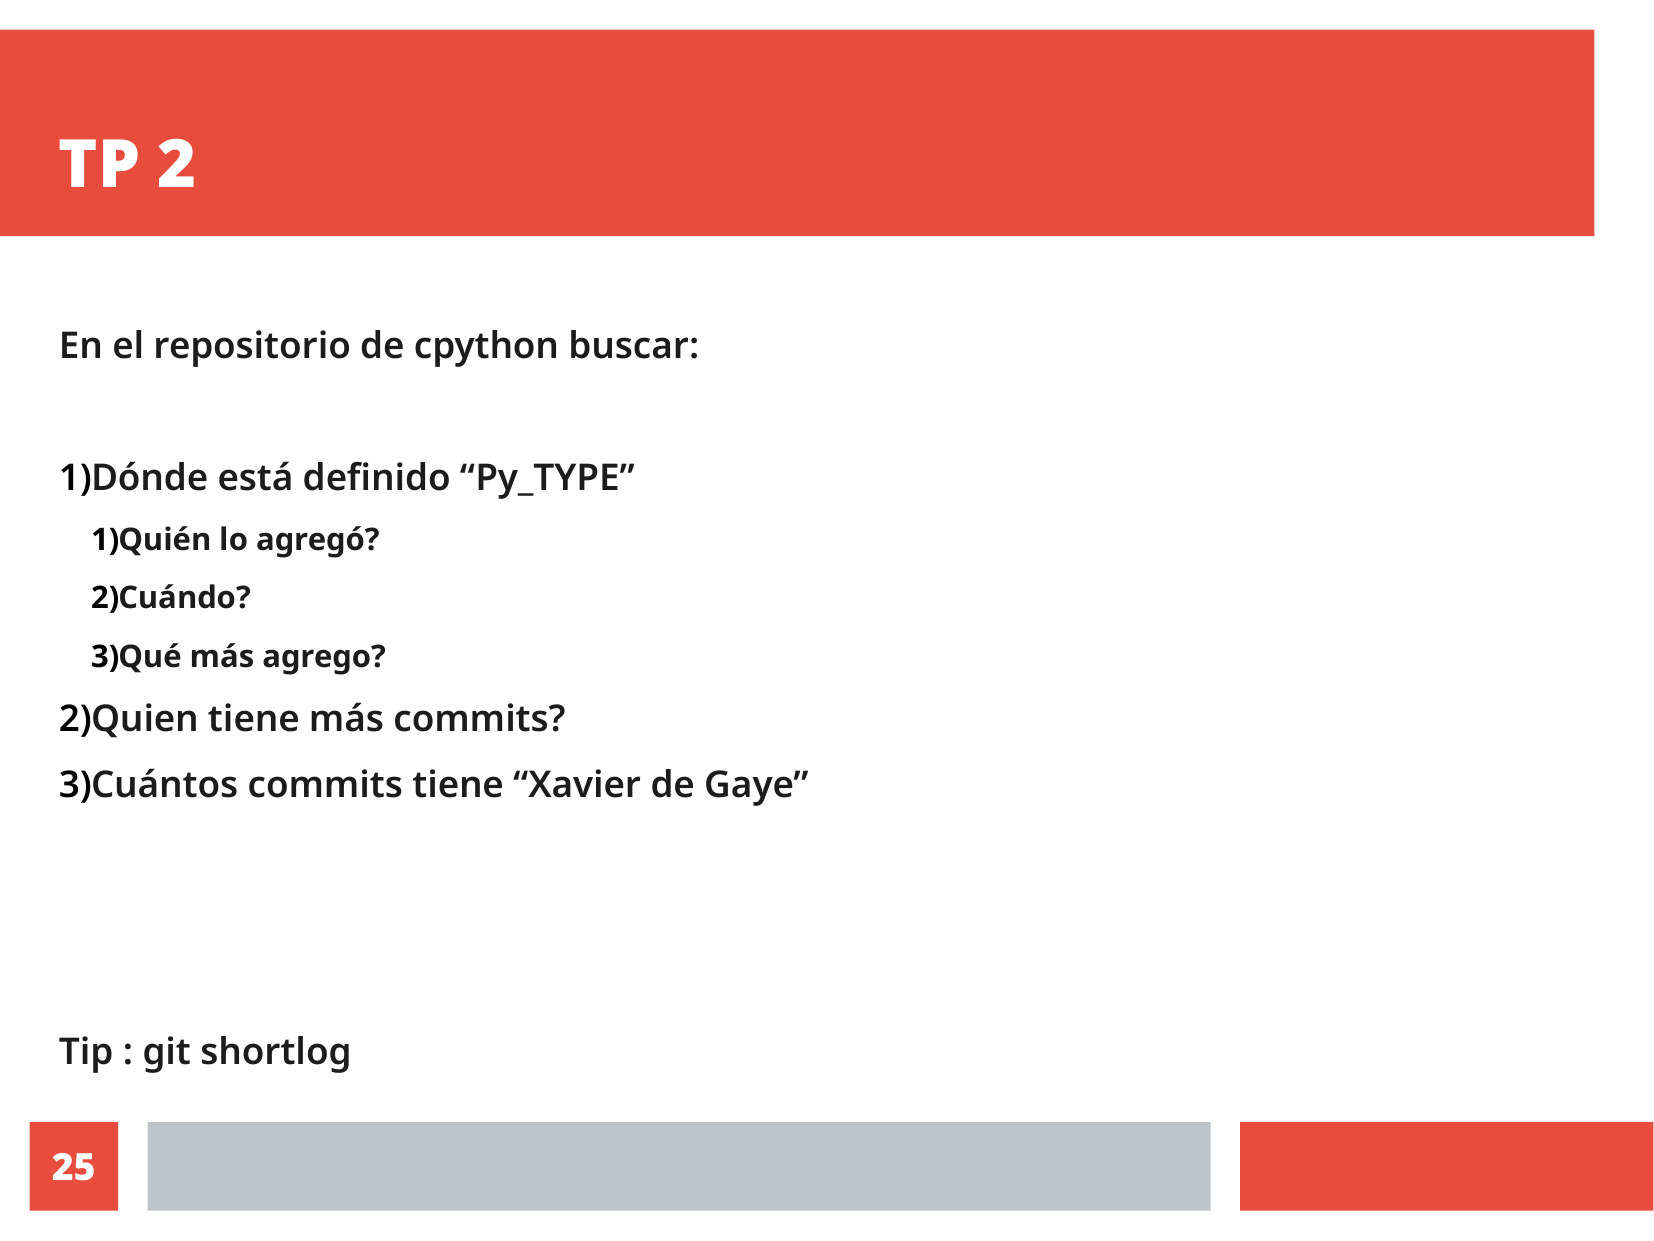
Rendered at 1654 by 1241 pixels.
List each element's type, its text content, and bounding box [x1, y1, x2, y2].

title TP 2 [59, 59, 1595, 207]
list En el repositorio de cpython buscar: Dónde está definido “Py_TYPE” Quién lo agregó? Cuándo? Qué más agrego? Quien tiene más commits? Cuántos commits tiene “Xavier de Gaye” Tip : git shortlog [59, 318, 1565, 1087]
